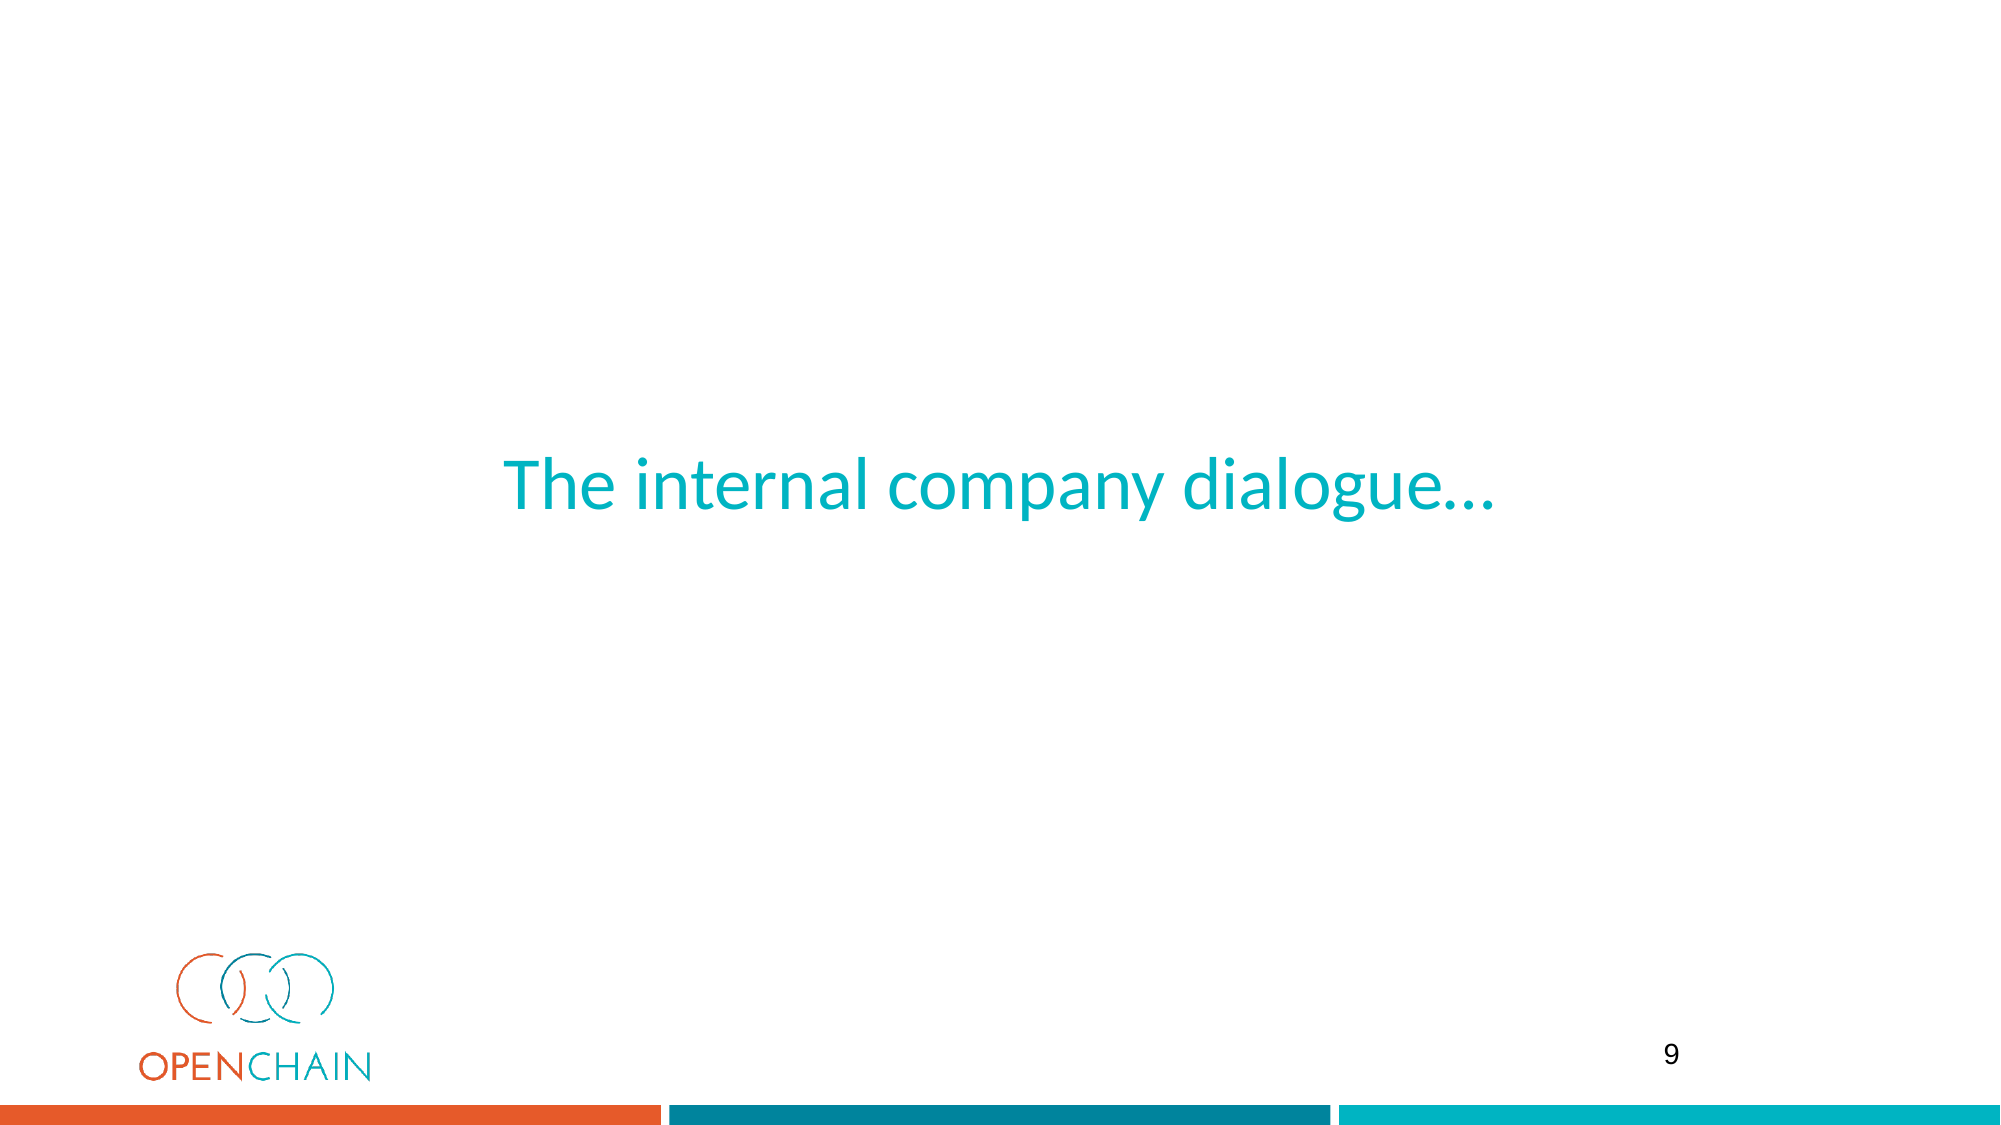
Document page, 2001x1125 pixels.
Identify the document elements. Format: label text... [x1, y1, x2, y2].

slide_number <number> [1648, 1022, 1863, 1083]
title The internal company dialogue… [137, 376, 1863, 594]
picture [137, 951, 372, 1082]
